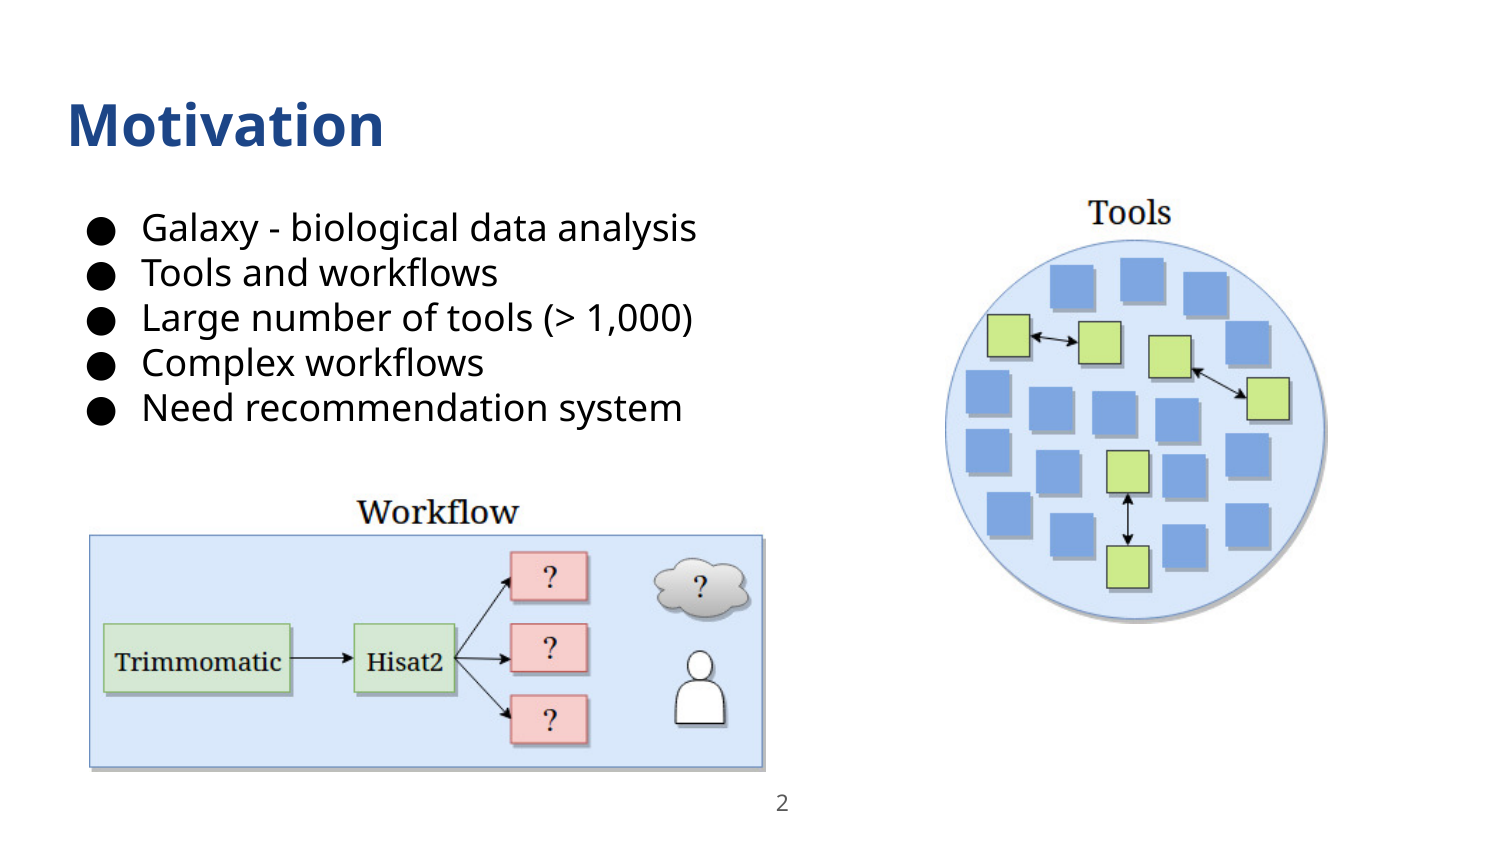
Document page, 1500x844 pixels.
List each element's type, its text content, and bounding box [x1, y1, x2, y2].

picture [89, 483, 766, 772]
picture [945, 188, 1328, 624]
slide_number <number> [714, 771, 805, 837]
list Galaxy - biological data analysis Tools and workflows Large number of tools (> 1,000) Complex workflows Need recommendation system [51, 189, 1449, 750]
title Motivation [51, 72, 1449, 167]
